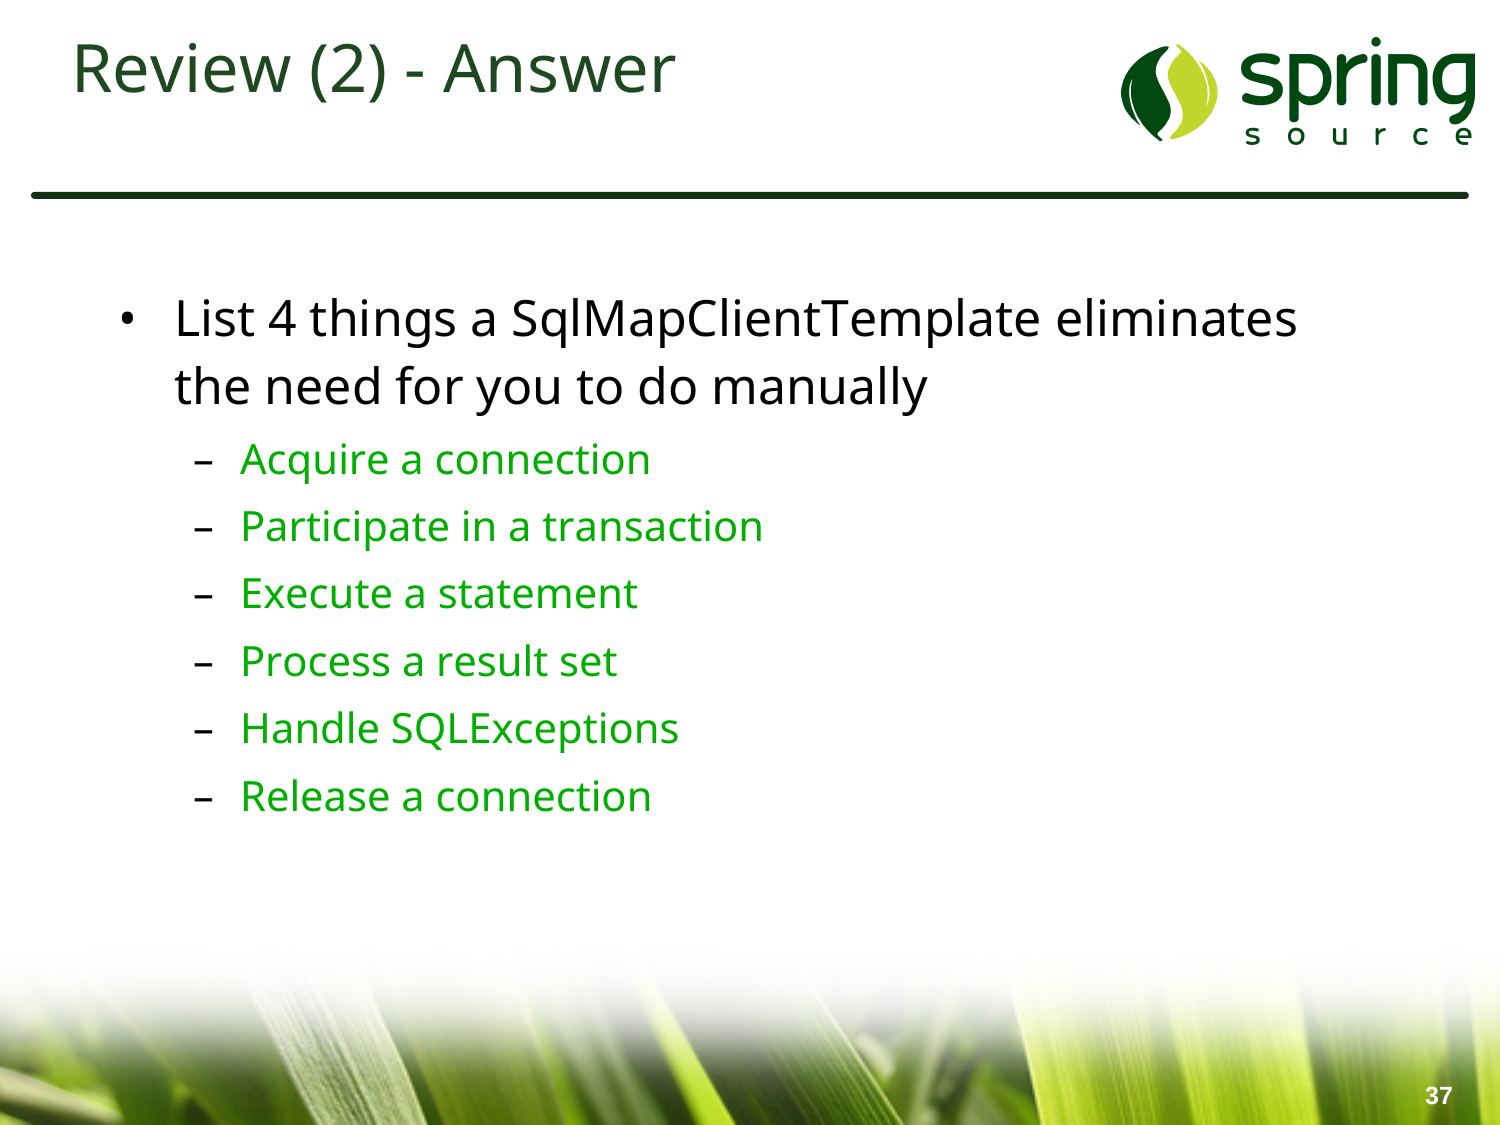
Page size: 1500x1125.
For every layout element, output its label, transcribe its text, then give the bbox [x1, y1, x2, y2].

title Review (2) - Answer [56, 13, 1089, 176]
list List 4 things a SqlMapClientTemplate eliminates the need for you to do manually Acquire a connection Participate in a transaction Execute a statement Process a result set Handle SQLExceptions Release a connection [103, 275, 1394, 938]
picture [0, 944, 1500, 1125]
picture [1121, 37, 1475, 145]
